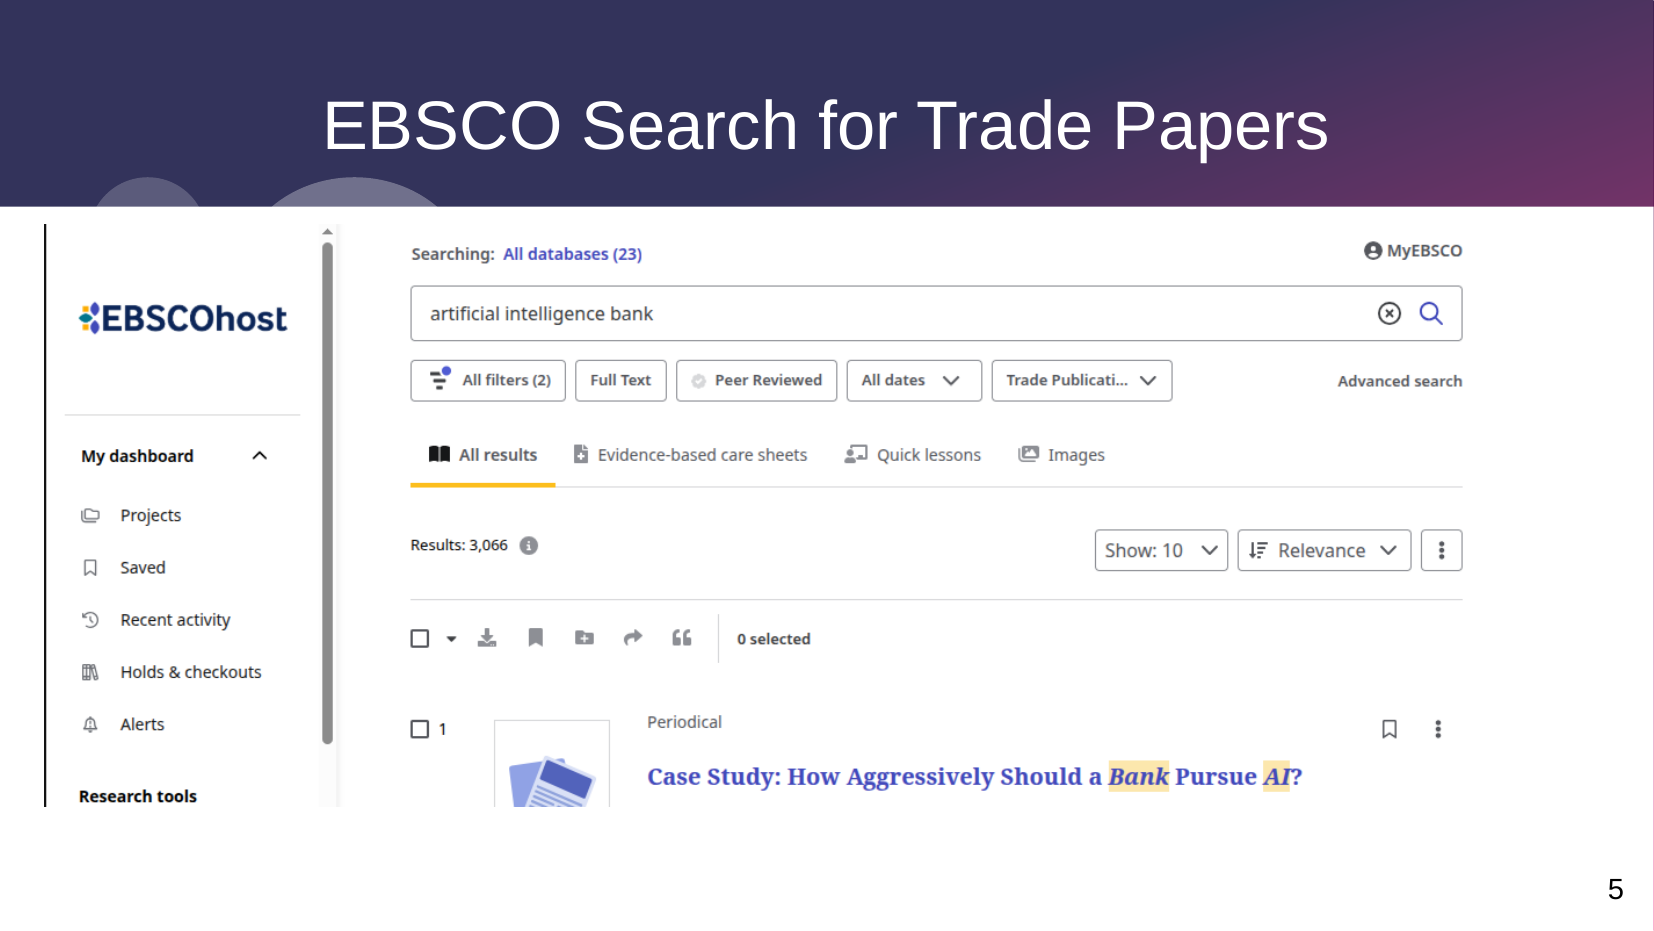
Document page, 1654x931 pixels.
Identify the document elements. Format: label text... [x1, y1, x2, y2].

title EBSCO Search for Trade Papers [88, 44, 1565, 207]
picture [44, 224, 1501, 807]
